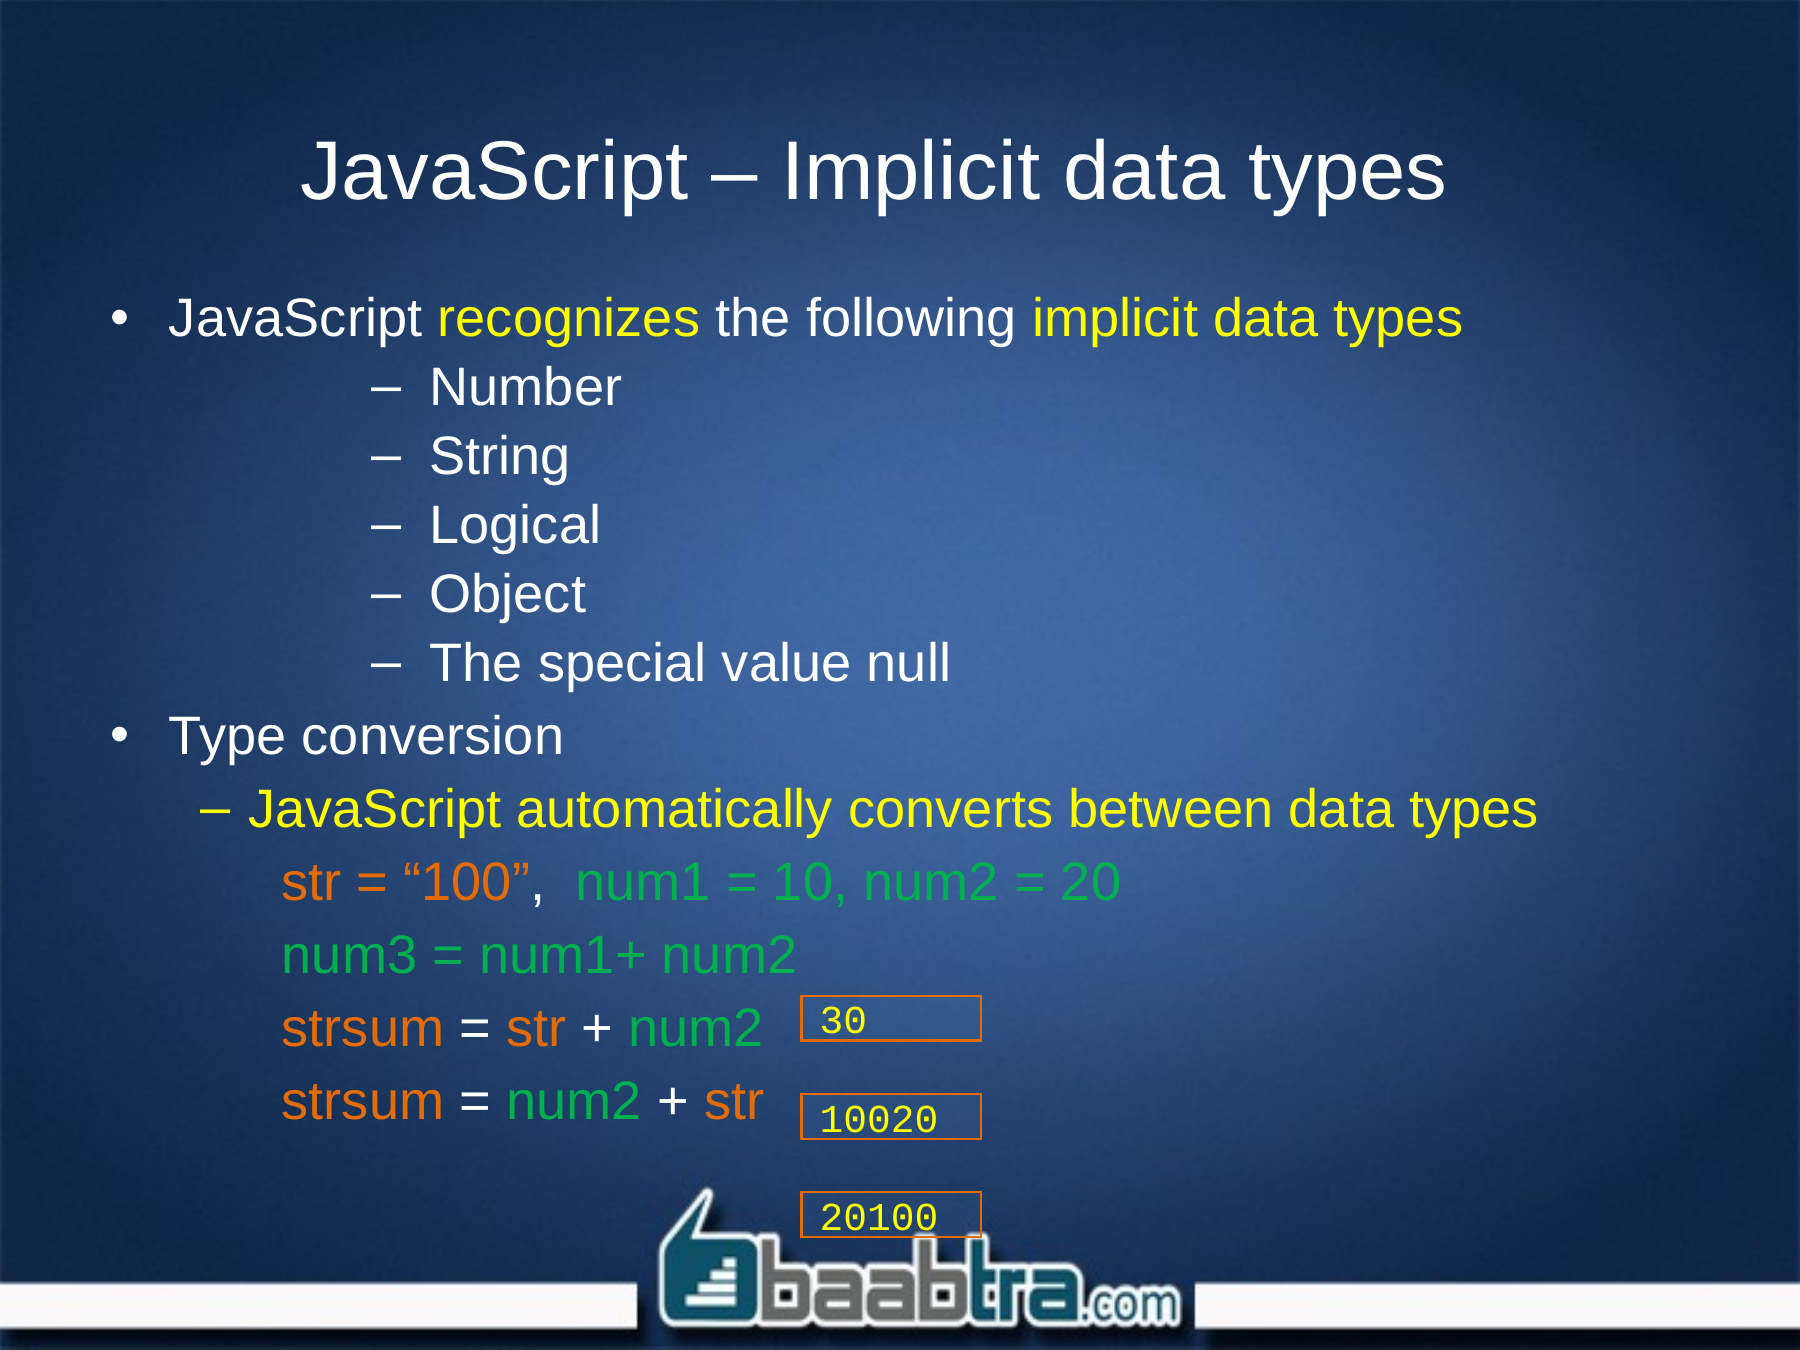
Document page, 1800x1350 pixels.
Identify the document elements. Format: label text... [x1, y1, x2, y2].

text_box 10020 [801, 1093, 982, 1139]
text_box 20100 [801, 1192, 982, 1238]
text_box JavaScript recognizes the following implicit data types Number String Logical Object The special value null Type conversion JavaScript automatically converts between data types str = “100”, num1 = 10, num2 = 20 num3 = num1+ num2 strsum = str + num2 strsum = num2 + str [84, 281, 1705, 1173]
text_box 30 [801, 995, 982, 1041]
picture [0, 0, 1800, 1350]
title JavaScript – Implicit data types [90, 54, 1710, 279]
